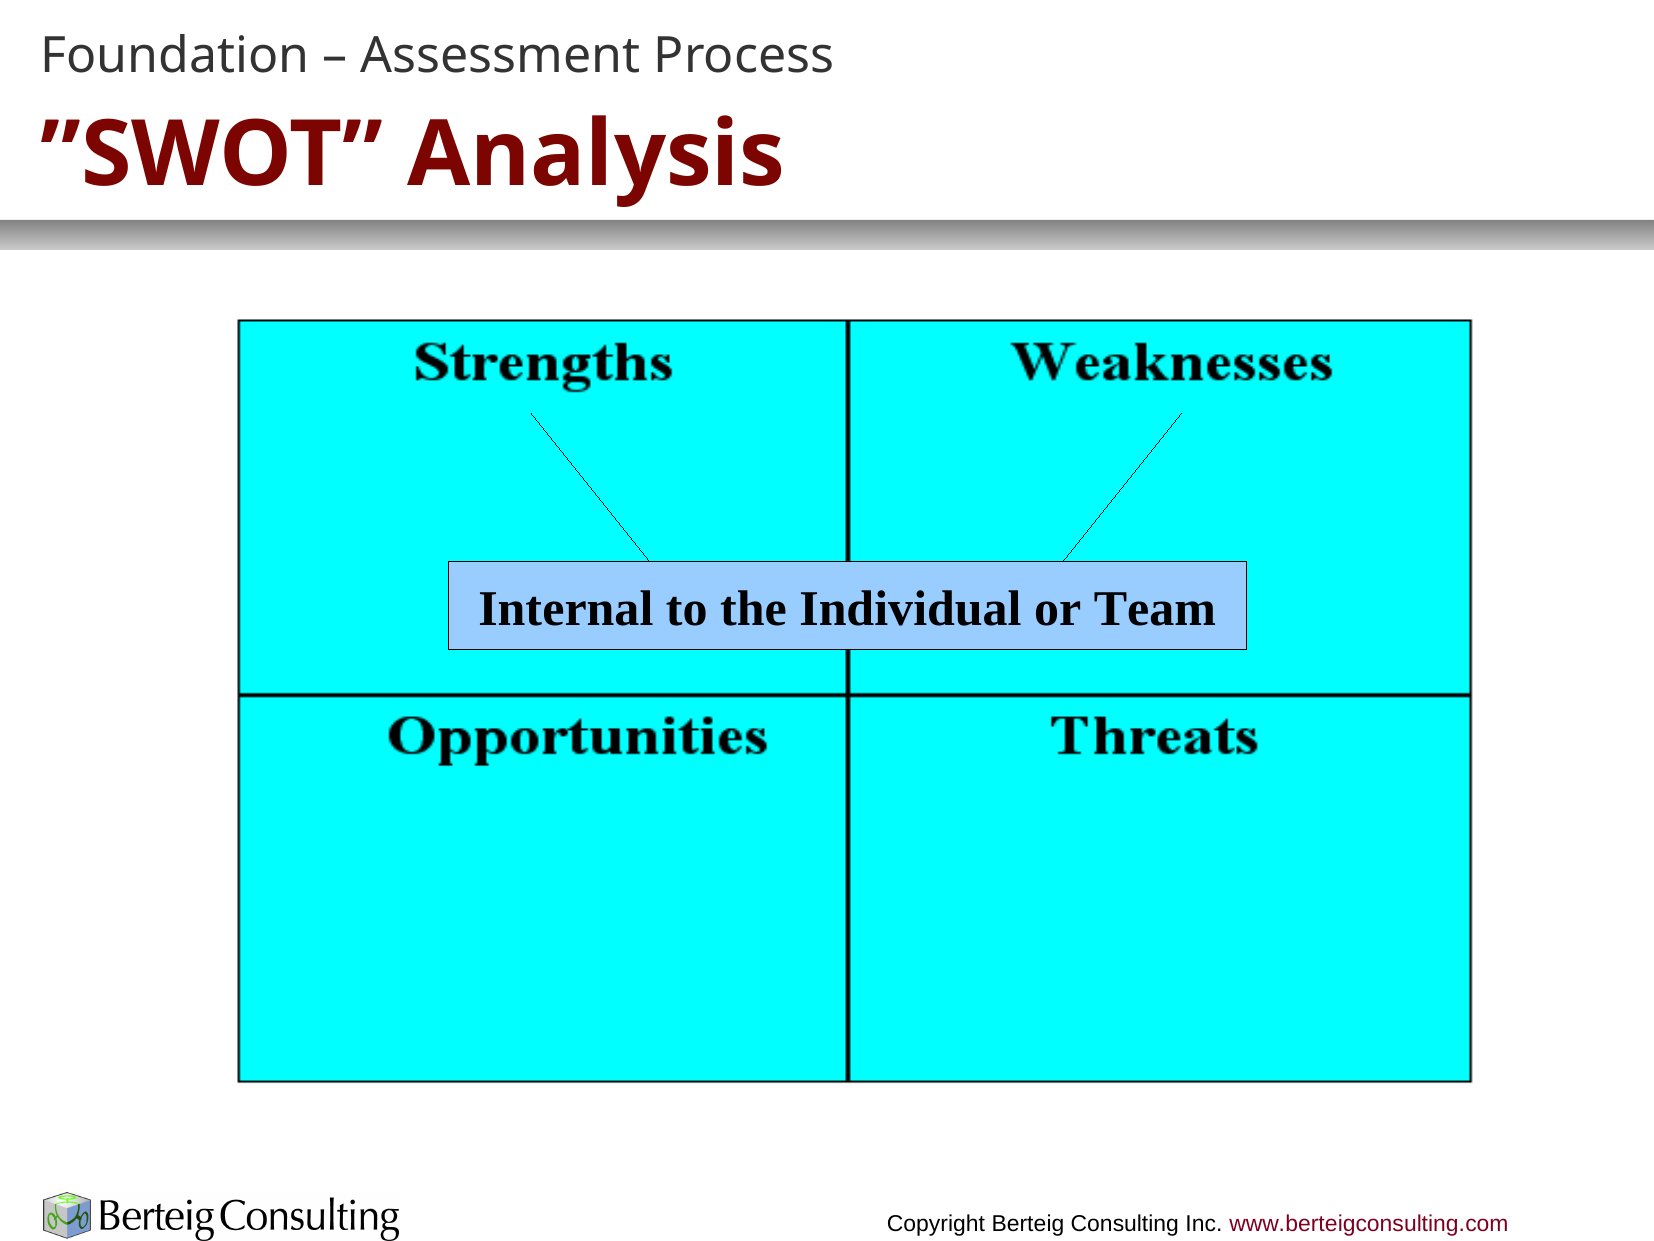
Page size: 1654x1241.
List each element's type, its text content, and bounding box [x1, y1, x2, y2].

text_box [0, 219, 1654, 250]
title Foundation – Assessment Process ”SWOT” Analysis [40, 0, 1654, 231]
text_box Internal to the Individual or Team [448, 561, 1247, 650]
text_box Copyright Berteig Consulting Inc. www.berteigconsulting.com [886, 1211, 1654, 1237]
picture [43, 1192, 399, 1241]
picture [236, 318, 1477, 1087]
